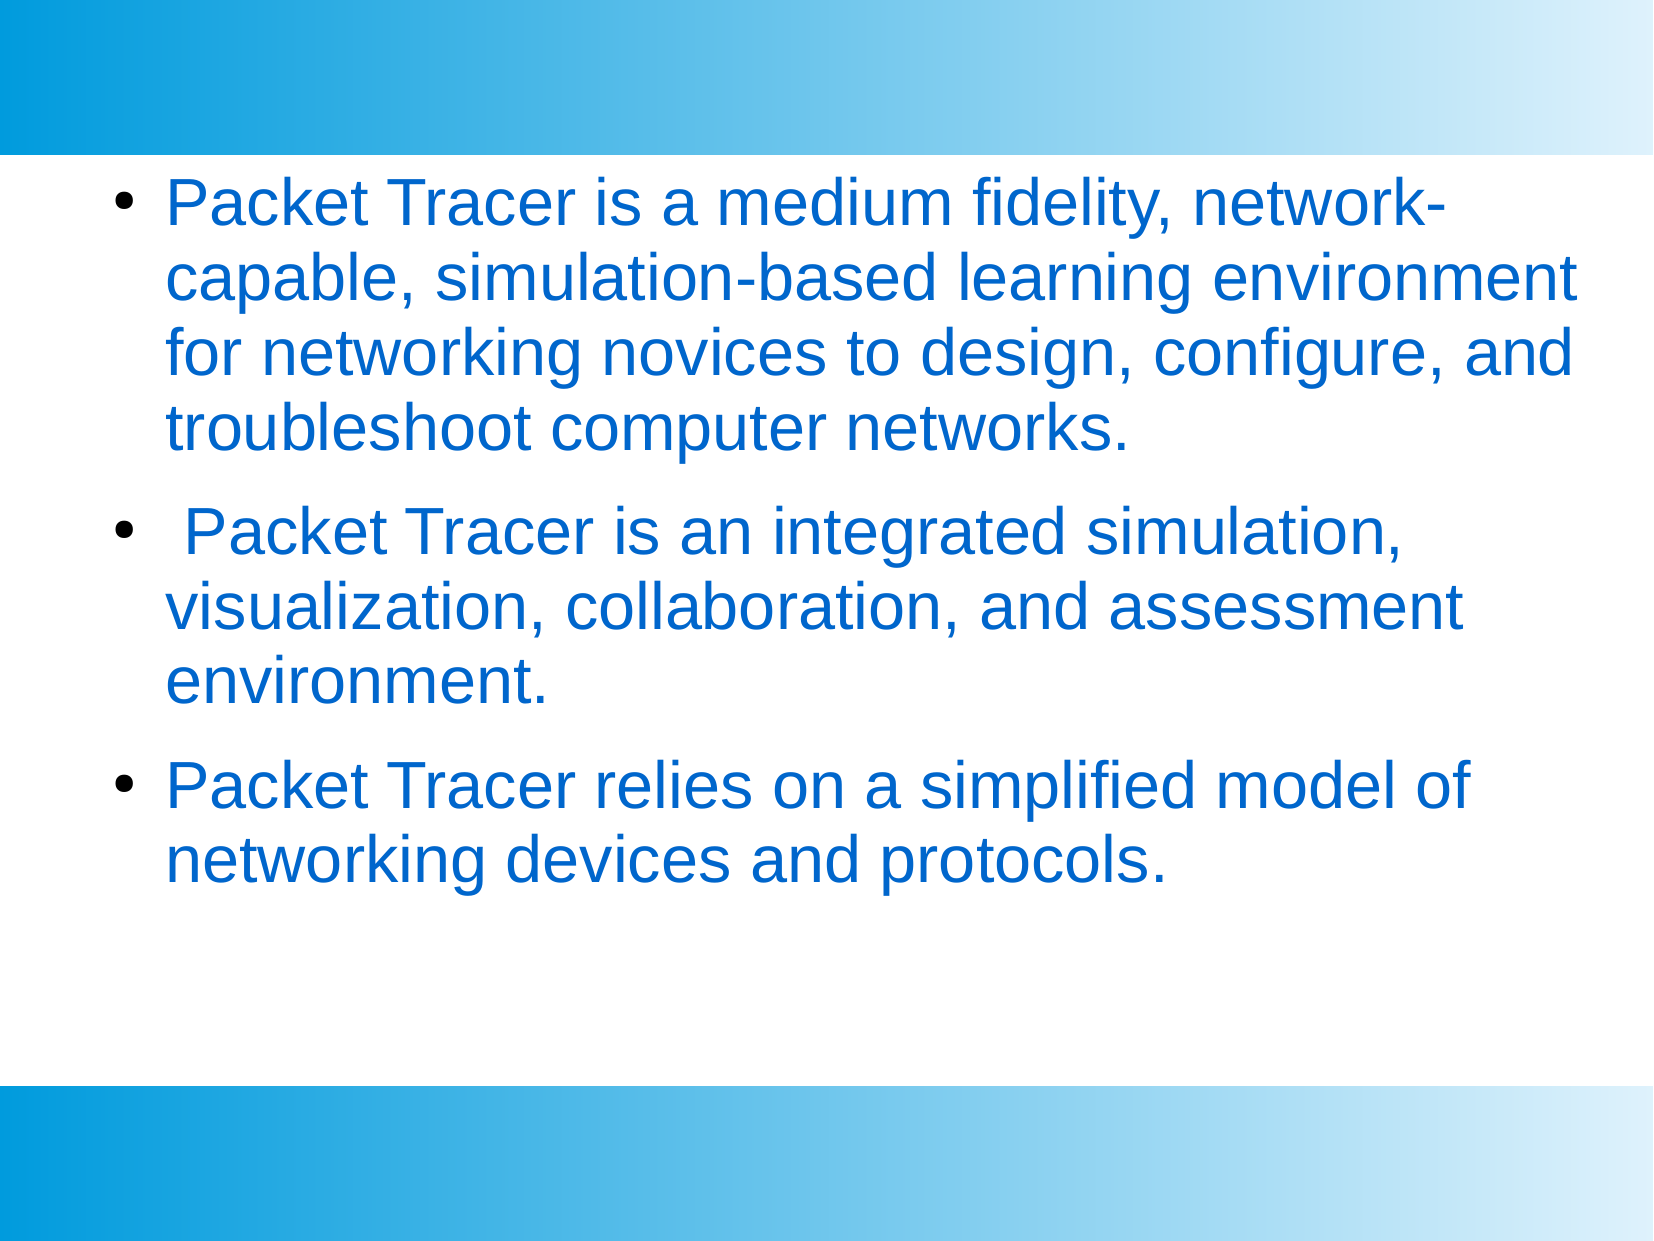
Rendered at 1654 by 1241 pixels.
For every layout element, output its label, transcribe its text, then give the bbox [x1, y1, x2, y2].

list Packet Tracer is a medium fidelity, network-capable, simulation-based learning environment for networking novices to design, configure, and troubleshoot computer networks. Packet Tracer is an integrated simulation, visualization, collaboration, and assessment environment. Packet Tracer relies on a simplified model of networking devices and protocols. [94, 165, 1583, 1087]
